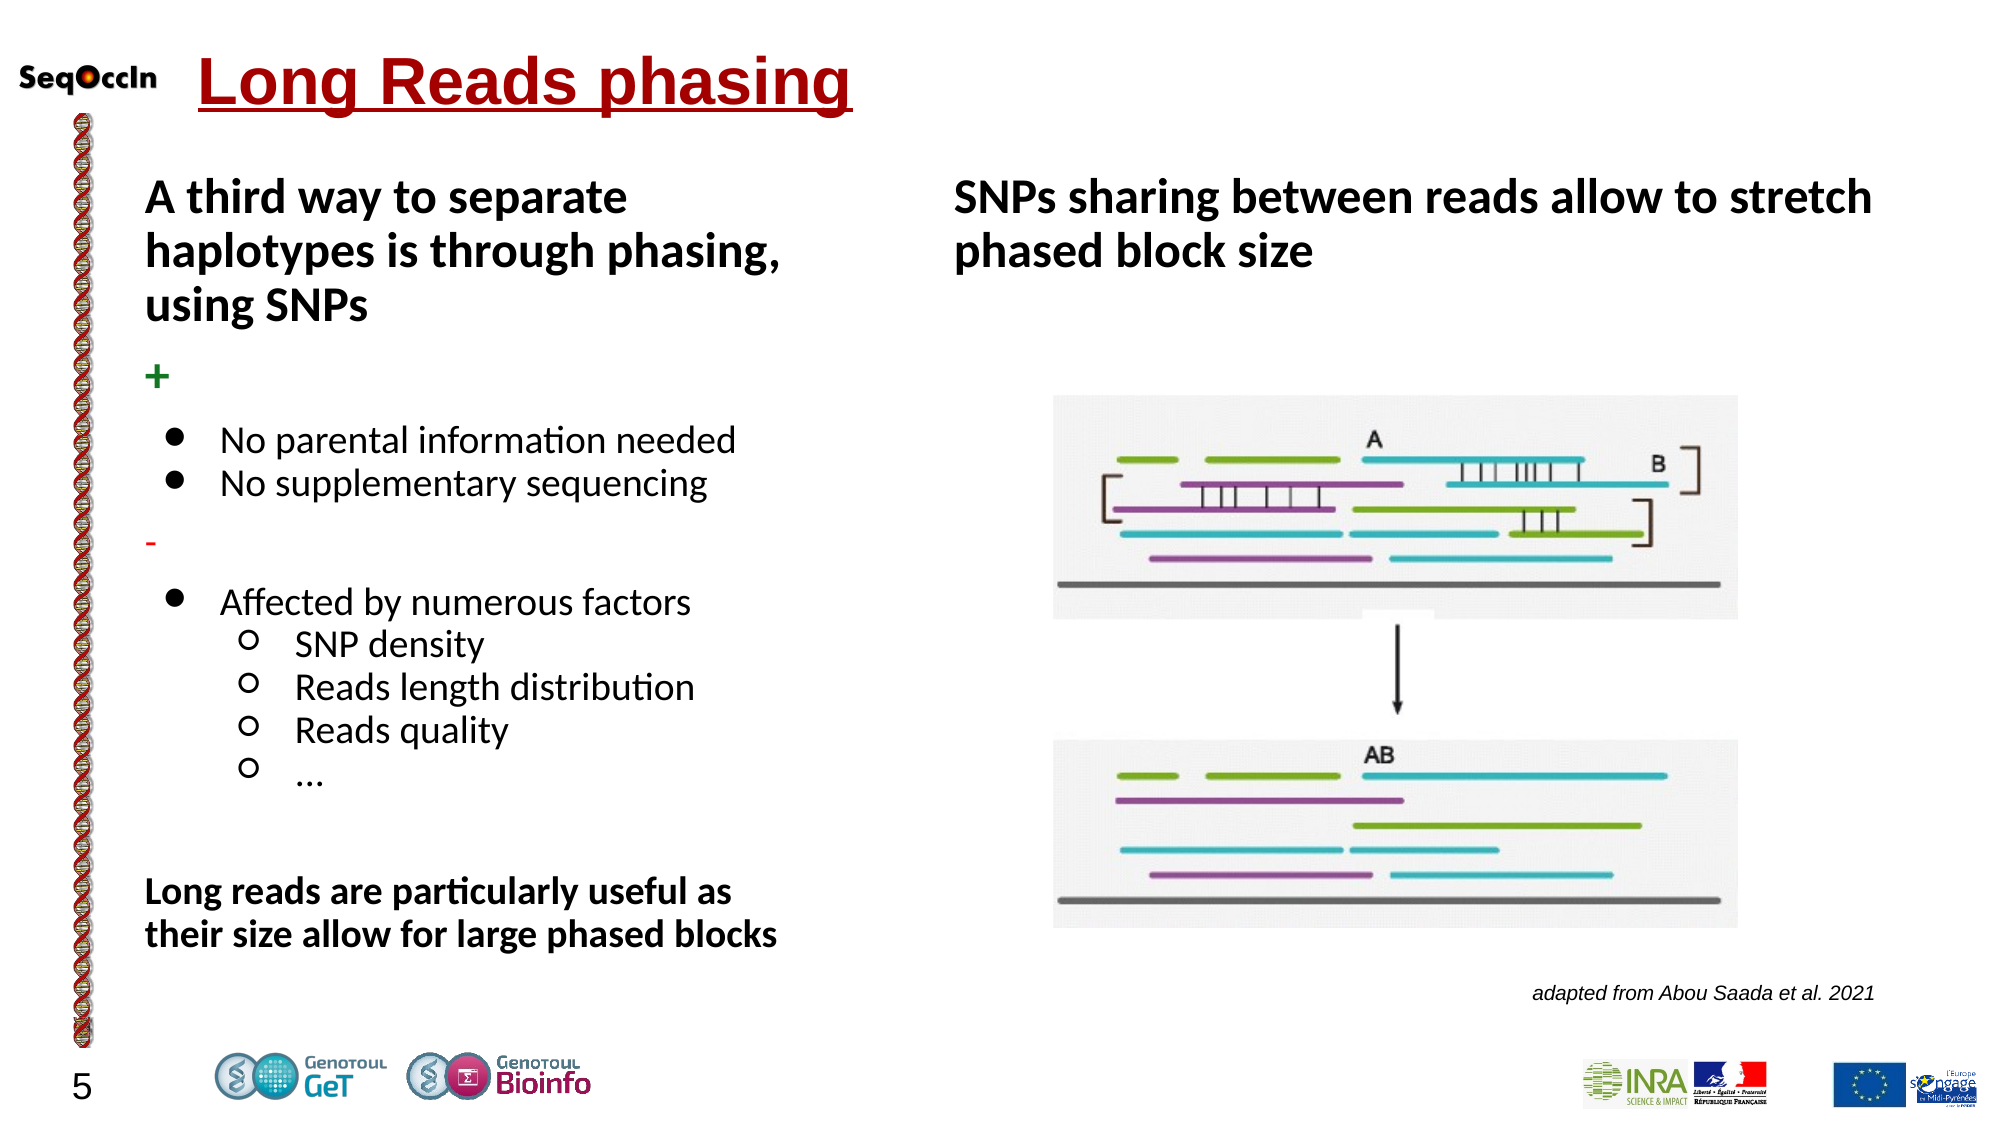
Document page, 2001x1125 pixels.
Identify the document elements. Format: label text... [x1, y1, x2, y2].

text_box adapted from Abou Saada et al. 2021 [1424, 964, 1984, 1020]
picture [13, 58, 162, 99]
picture [1832, 1061, 1983, 1111]
picture [1053, 394, 1738, 928]
text_box Long Reads phasing [183, 30, 1837, 213]
picture [1581, 1059, 1689, 1109]
picture [400, 1046, 597, 1106]
picture [74, 113, 91, 1048]
text_box A third way to separate haplotypes is through phasing, using SNPs + No parental information needed No supplementary sequencing - Affected by numerous factors SNP density Reads length distribution Reads quality ... Long reads are particularly useful as their size allow for large phased blocks [133, 164, 810, 1007]
picture [1693, 1060, 1767, 1105]
picture [208, 1046, 392, 1106]
text_box SNPs sharing between reads allow to stretch phased block size [942, 164, 1953, 374]
